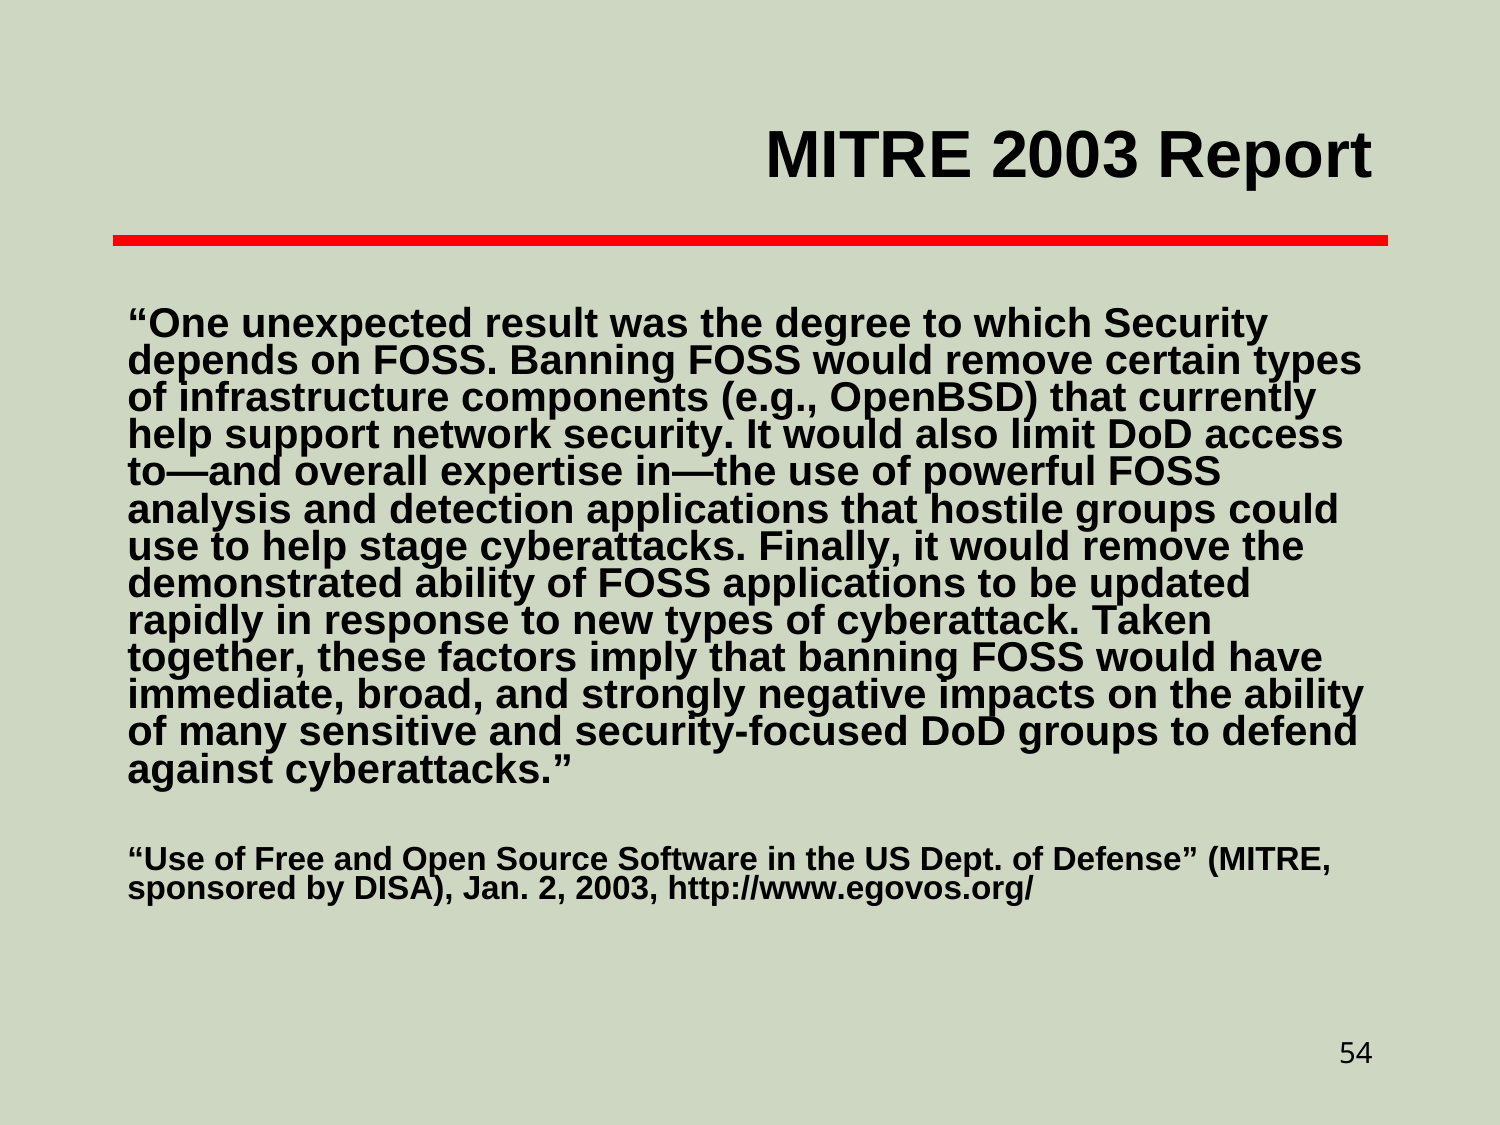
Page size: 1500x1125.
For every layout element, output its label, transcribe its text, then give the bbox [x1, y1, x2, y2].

list “One unexpected result was the degree to which Security depends on FOSS. Banning FOSS would remove certain types of infrastructure components (e.g., OpenBSD) that currently help support network security. It would also limit DoD access to—and overall expertise in—the use of powerful FOSS analysis and detection applications that hostile groups could use to help stage cyberattacks. Finally, it would remove the demonstrated ability of FOSS applications to be updated rapidly in response to new types of cyberattack. Taken together, these factors imply that banning FOSS would have immediate, broad, and strongly negative impacts on the ability of many sensitive and security-focused DoD groups to defend against cyberattacks.” “Use of Free and Open Source Software in the US Dept. of Defense” (MITRE, sponsored by DISA), Jan. 2, 2003, http://www.egovos.org/ [112, 299, 1388, 1000]
title MITRE 2003 Report [337, 85, 1388, 224]
